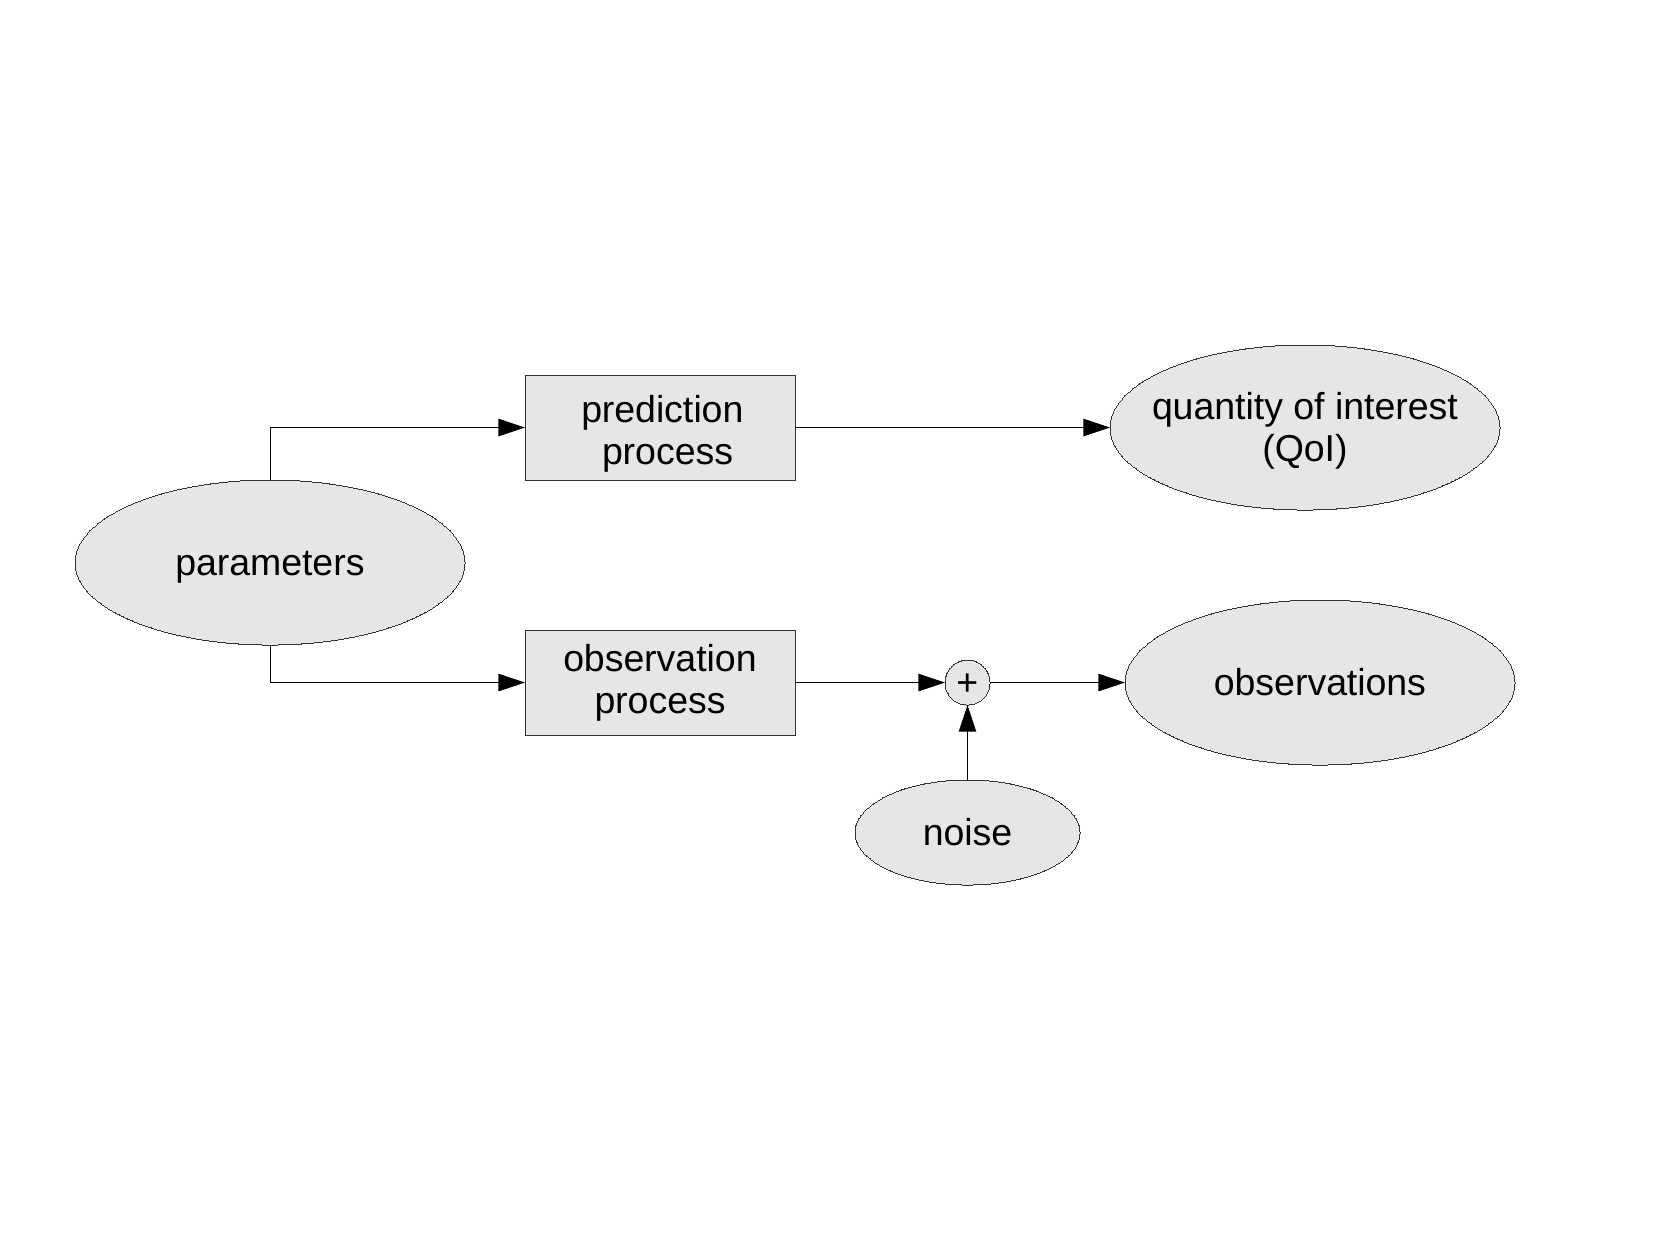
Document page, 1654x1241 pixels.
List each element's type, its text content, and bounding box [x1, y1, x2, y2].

text_box [525, 375, 796, 381]
text_box + [945, 660, 991, 706]
text_box quantity of interest (QoI) [1110, 345, 1501, 511]
text_box noise [855, 780, 1081, 886]
text_box observations [1125, 600, 1516, 766]
text_box prediction process [465, 381, 871, 481]
text_box parameters [75, 480, 466, 646]
text_box observation process [540, 630, 781, 729]
text_box [525, 630, 796, 736]
